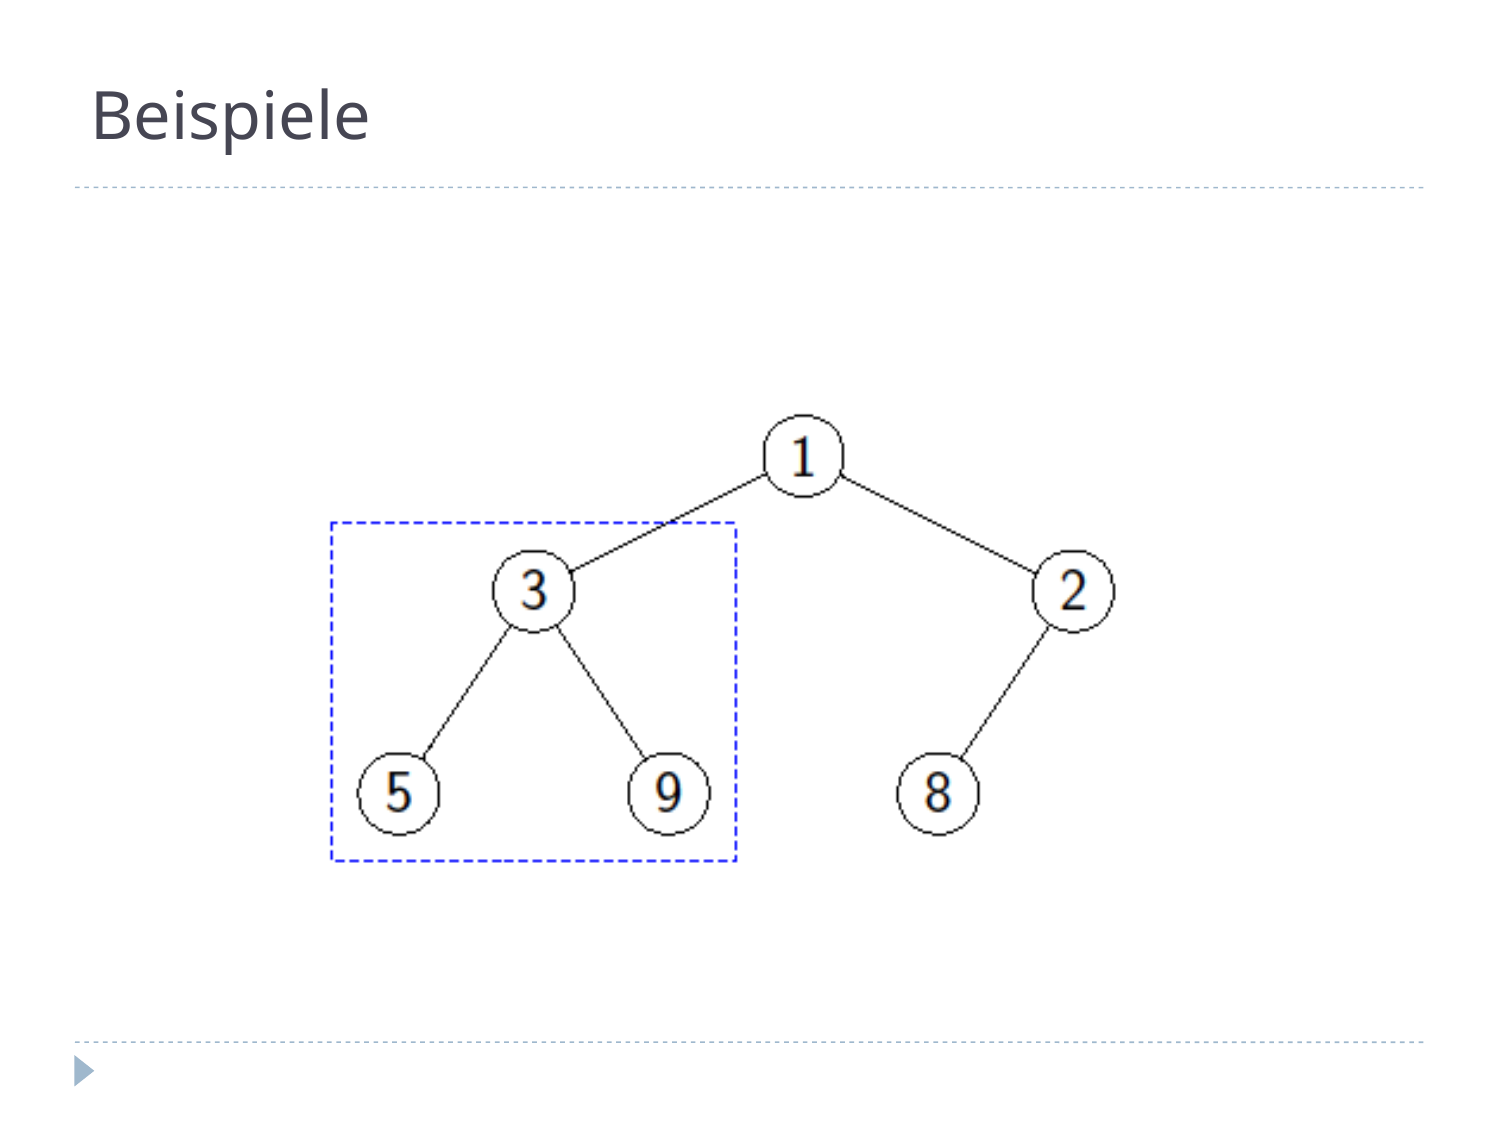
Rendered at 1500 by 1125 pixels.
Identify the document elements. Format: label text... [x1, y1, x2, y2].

title Beispiele [75, 37, 1426, 188]
chart [324, 408, 1123, 870]
